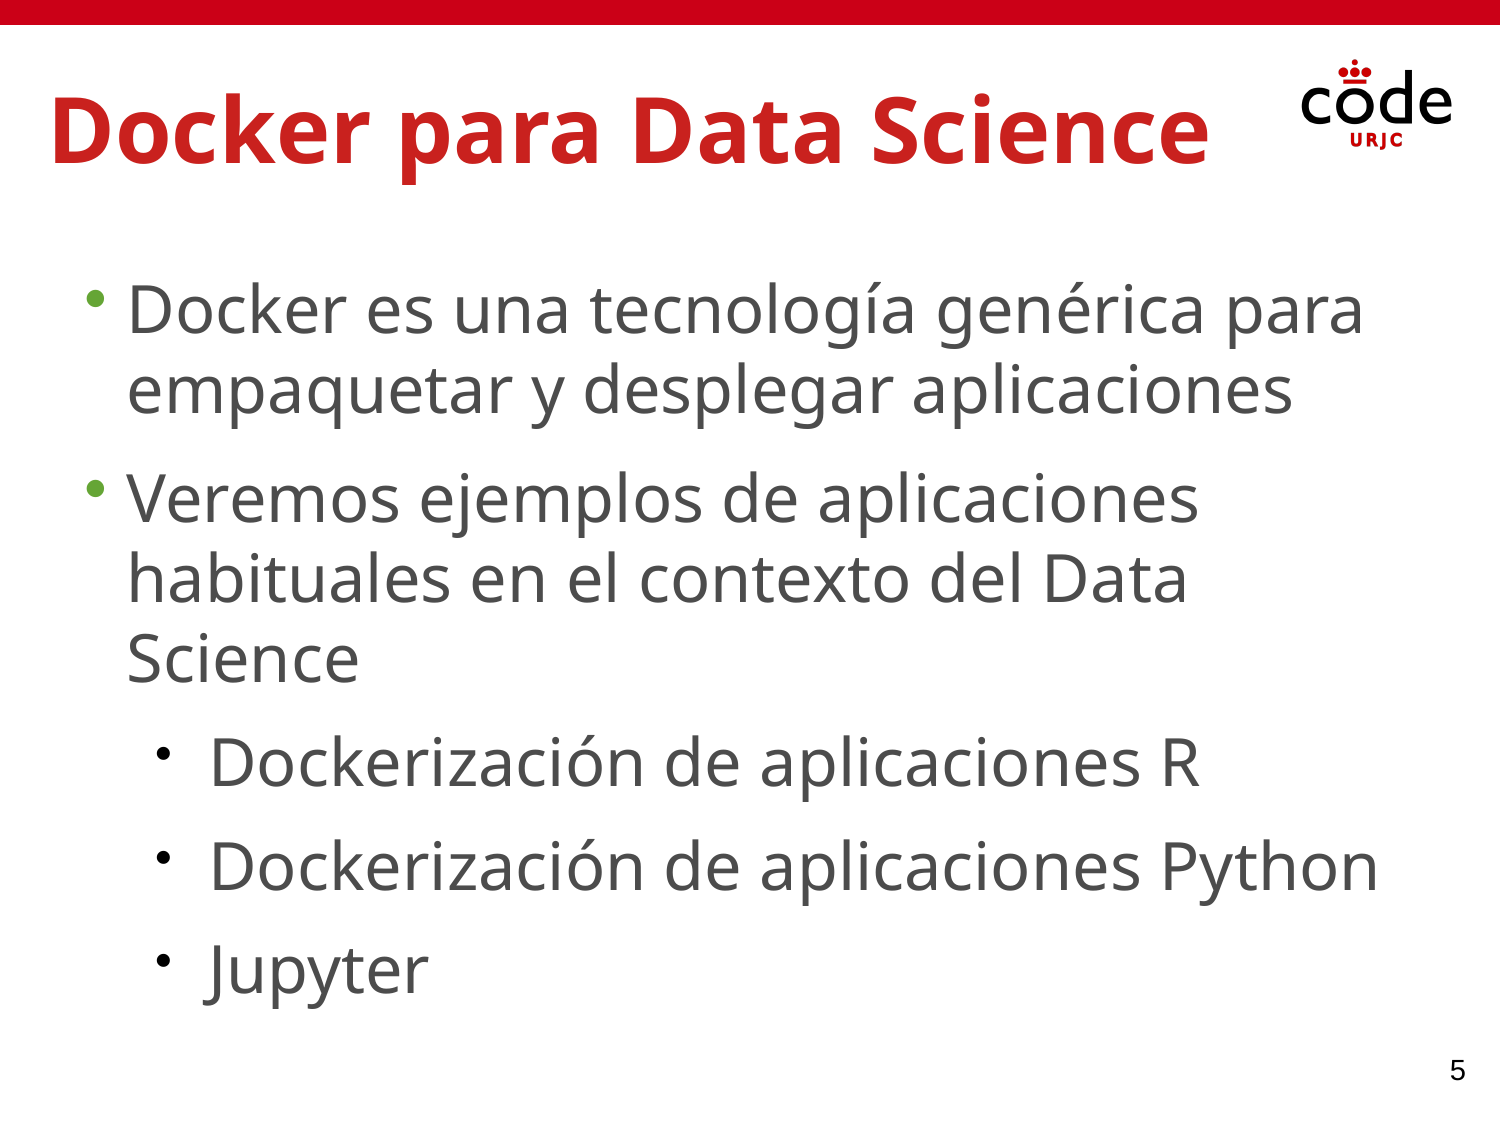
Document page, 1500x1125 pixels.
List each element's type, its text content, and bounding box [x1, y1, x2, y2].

list Docker es una tecnología genérica para empaquetar y desplegar aplicaciones Veremos ejemplos de aplicaciones habituales en el contexto del Data Science Dockerización de aplicaciones R Dockerización de aplicaciones Python Jupyter [51, 259, 1436, 1006]
title Docker para Data Science [32, 79, 1413, 189]
picture [1284, 50, 1468, 161]
